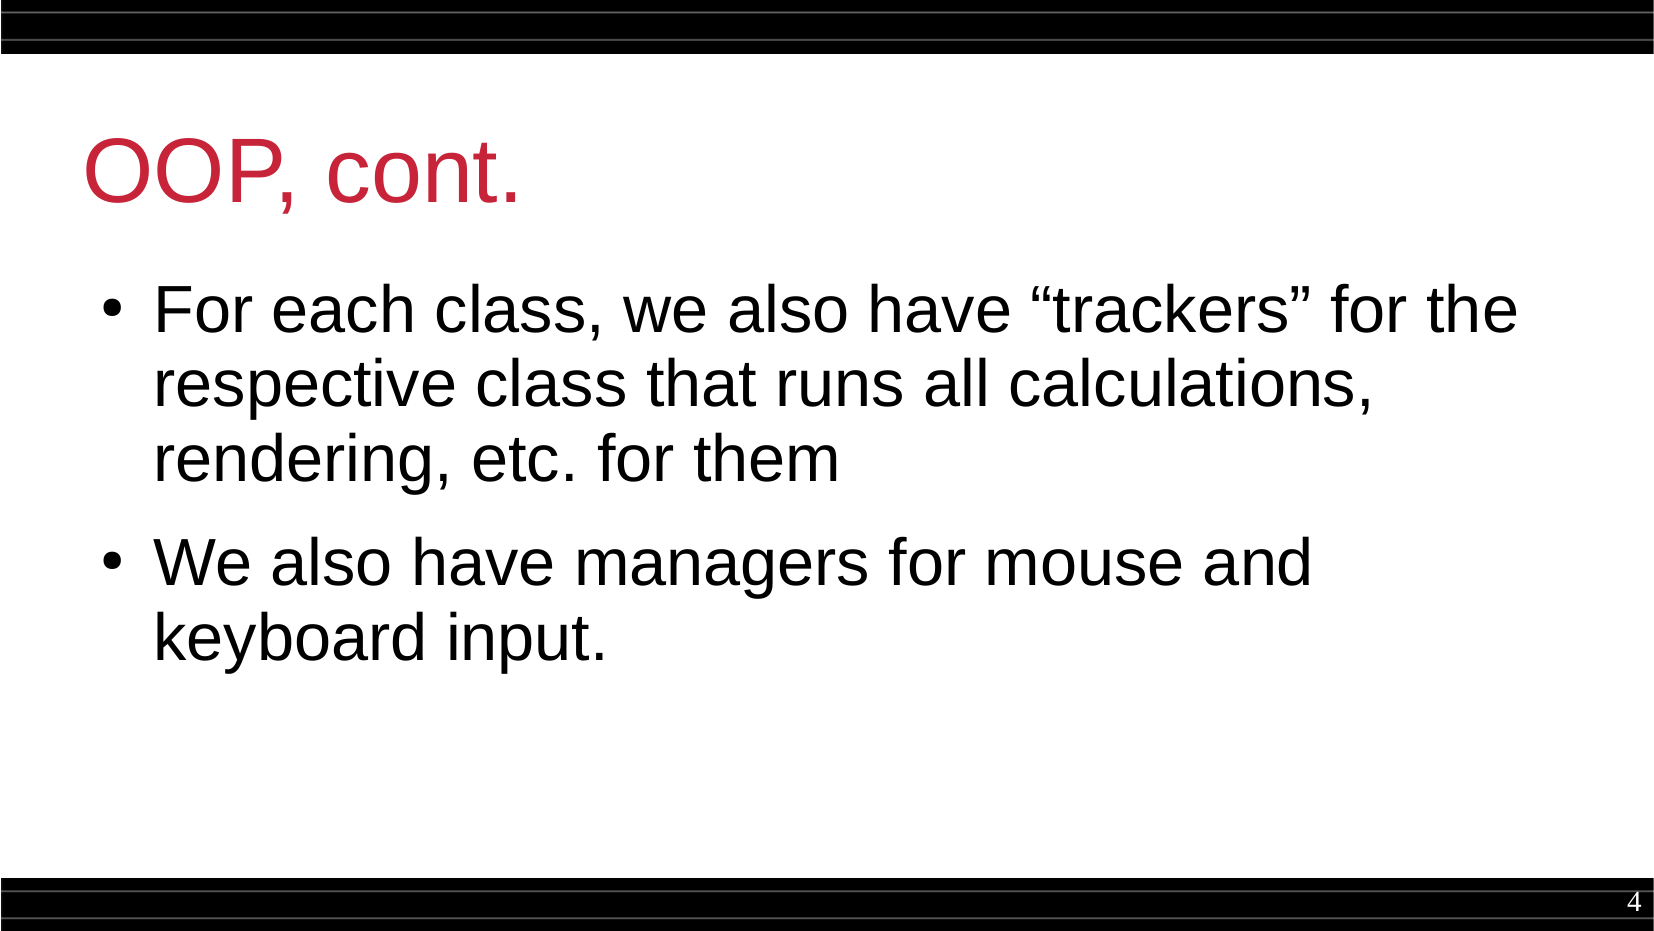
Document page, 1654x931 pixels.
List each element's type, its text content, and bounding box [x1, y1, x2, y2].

list For each class, we also have “trackers” for the respective class that runs all calculations, rendering, etc. for them We also have managers for mouse and keyboard input. [82, 271, 1571, 758]
title OOP, cont. [82, 92, 1571, 249]
picture [1, 0, 1654, 54]
picture [1, 878, 1654, 931]
